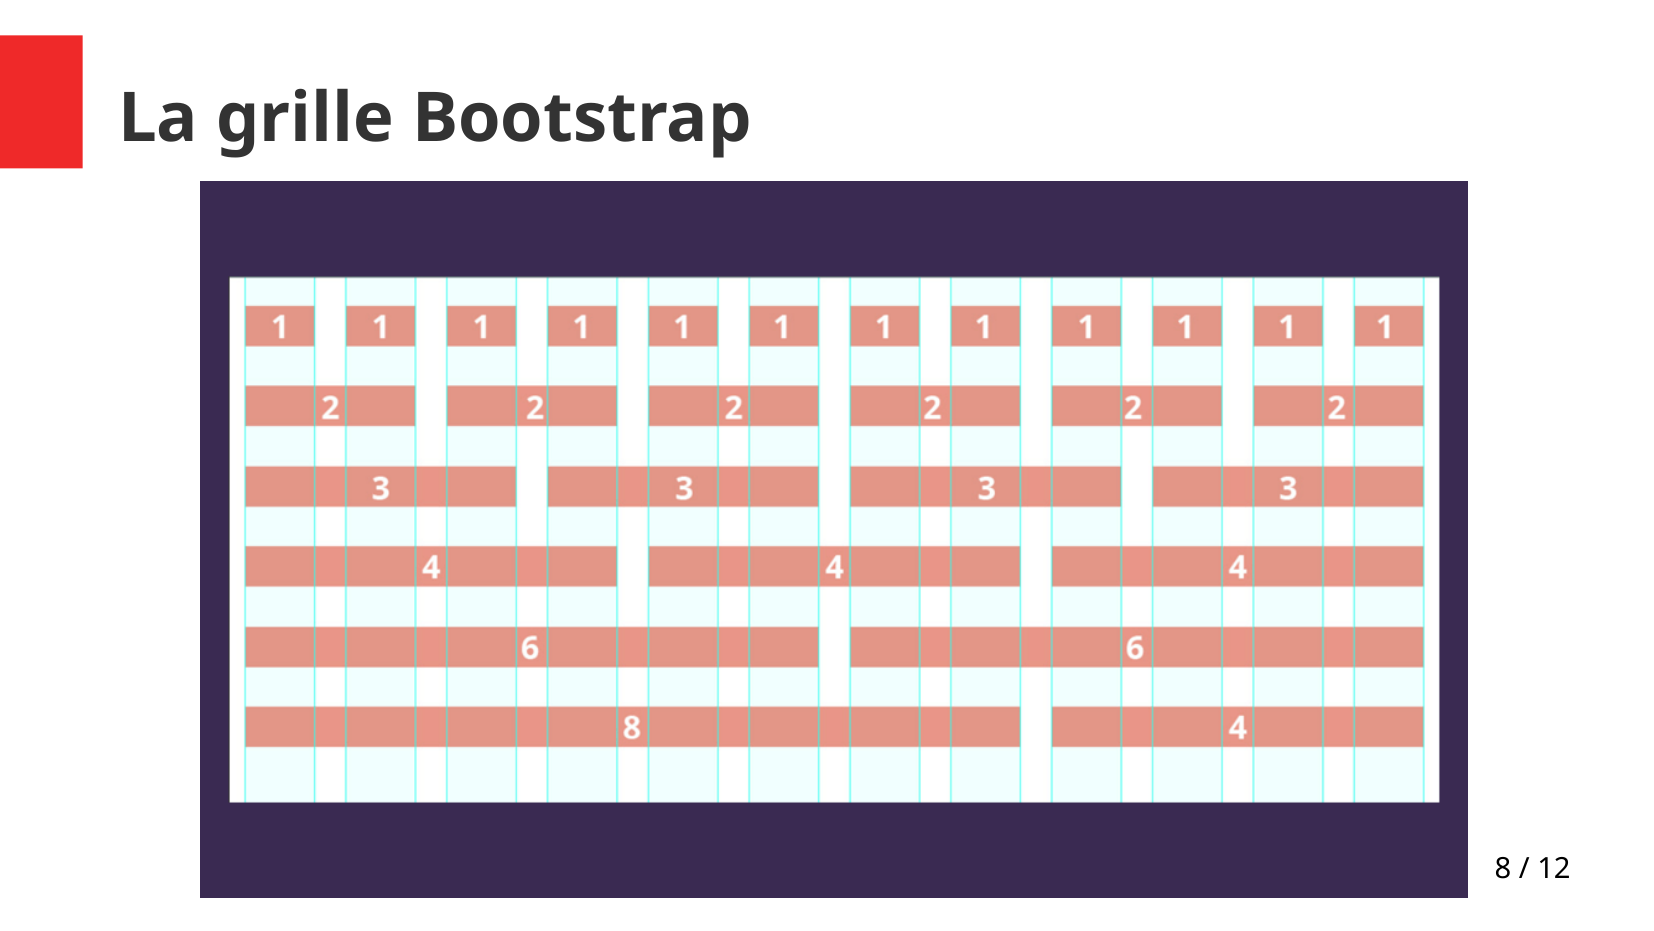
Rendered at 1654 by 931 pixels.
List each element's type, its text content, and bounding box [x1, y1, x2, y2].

title La grille Bootstrap [118, 37, 1571, 193]
picture [200, 181, 1468, 898]
